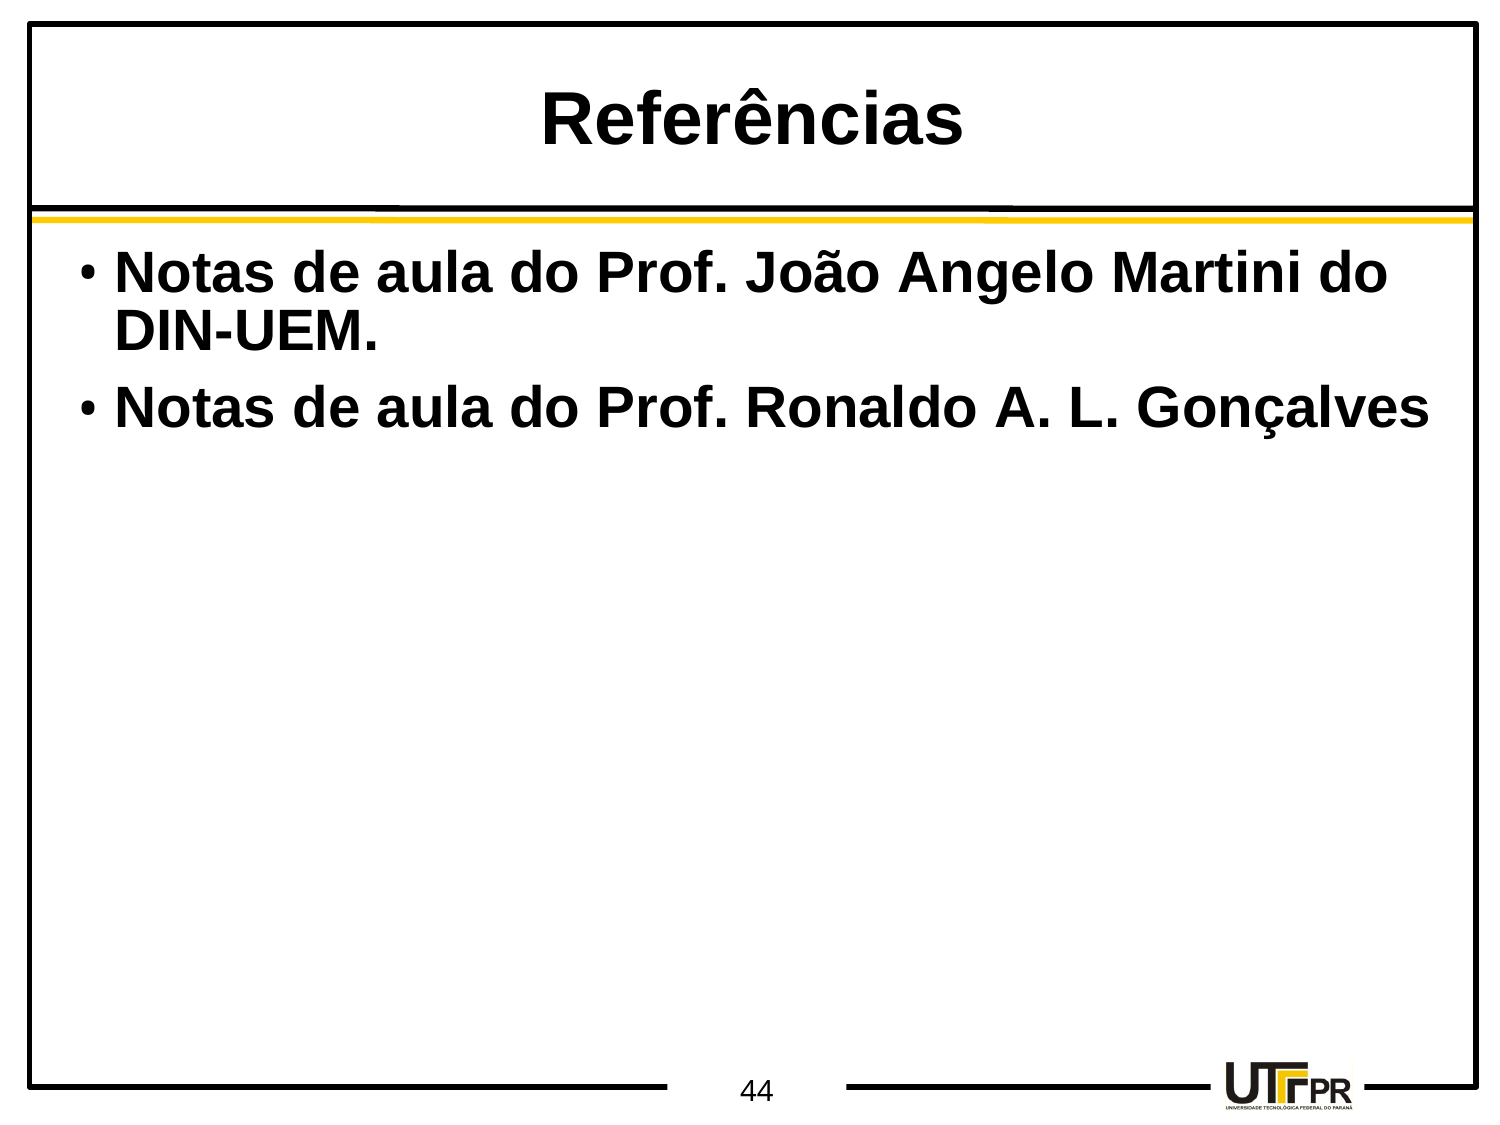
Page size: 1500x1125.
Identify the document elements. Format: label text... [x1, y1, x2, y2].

title Referências [29, 54, 1477, 188]
picture [1225, 1062, 1353, 1110]
list Notas de aula do Prof. João Angelo Martini do DIN-UEM. Notas de aula do Prof. Ronaldo A. L. Gonçalves [41, 245, 1471, 1025]
